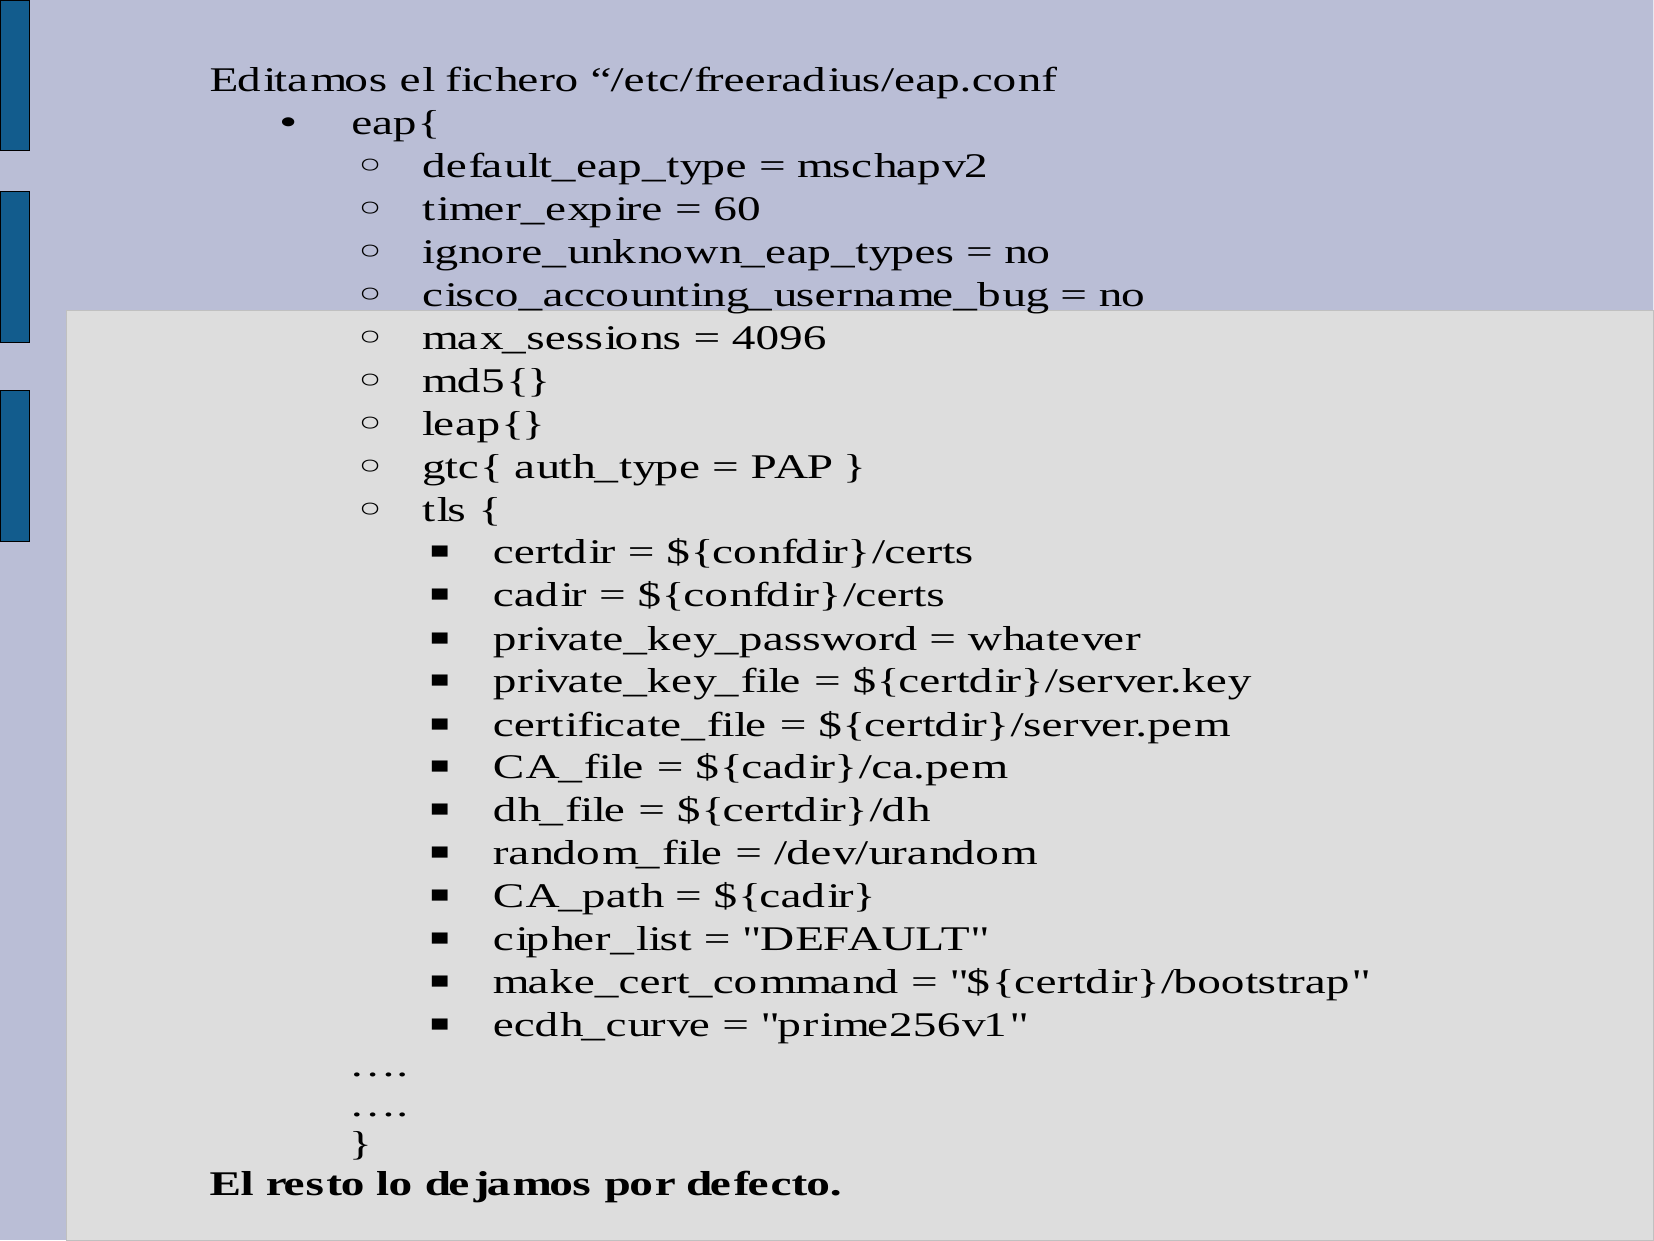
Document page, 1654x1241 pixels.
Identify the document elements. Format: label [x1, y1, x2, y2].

chart [206, 59, 1654, 1241]
